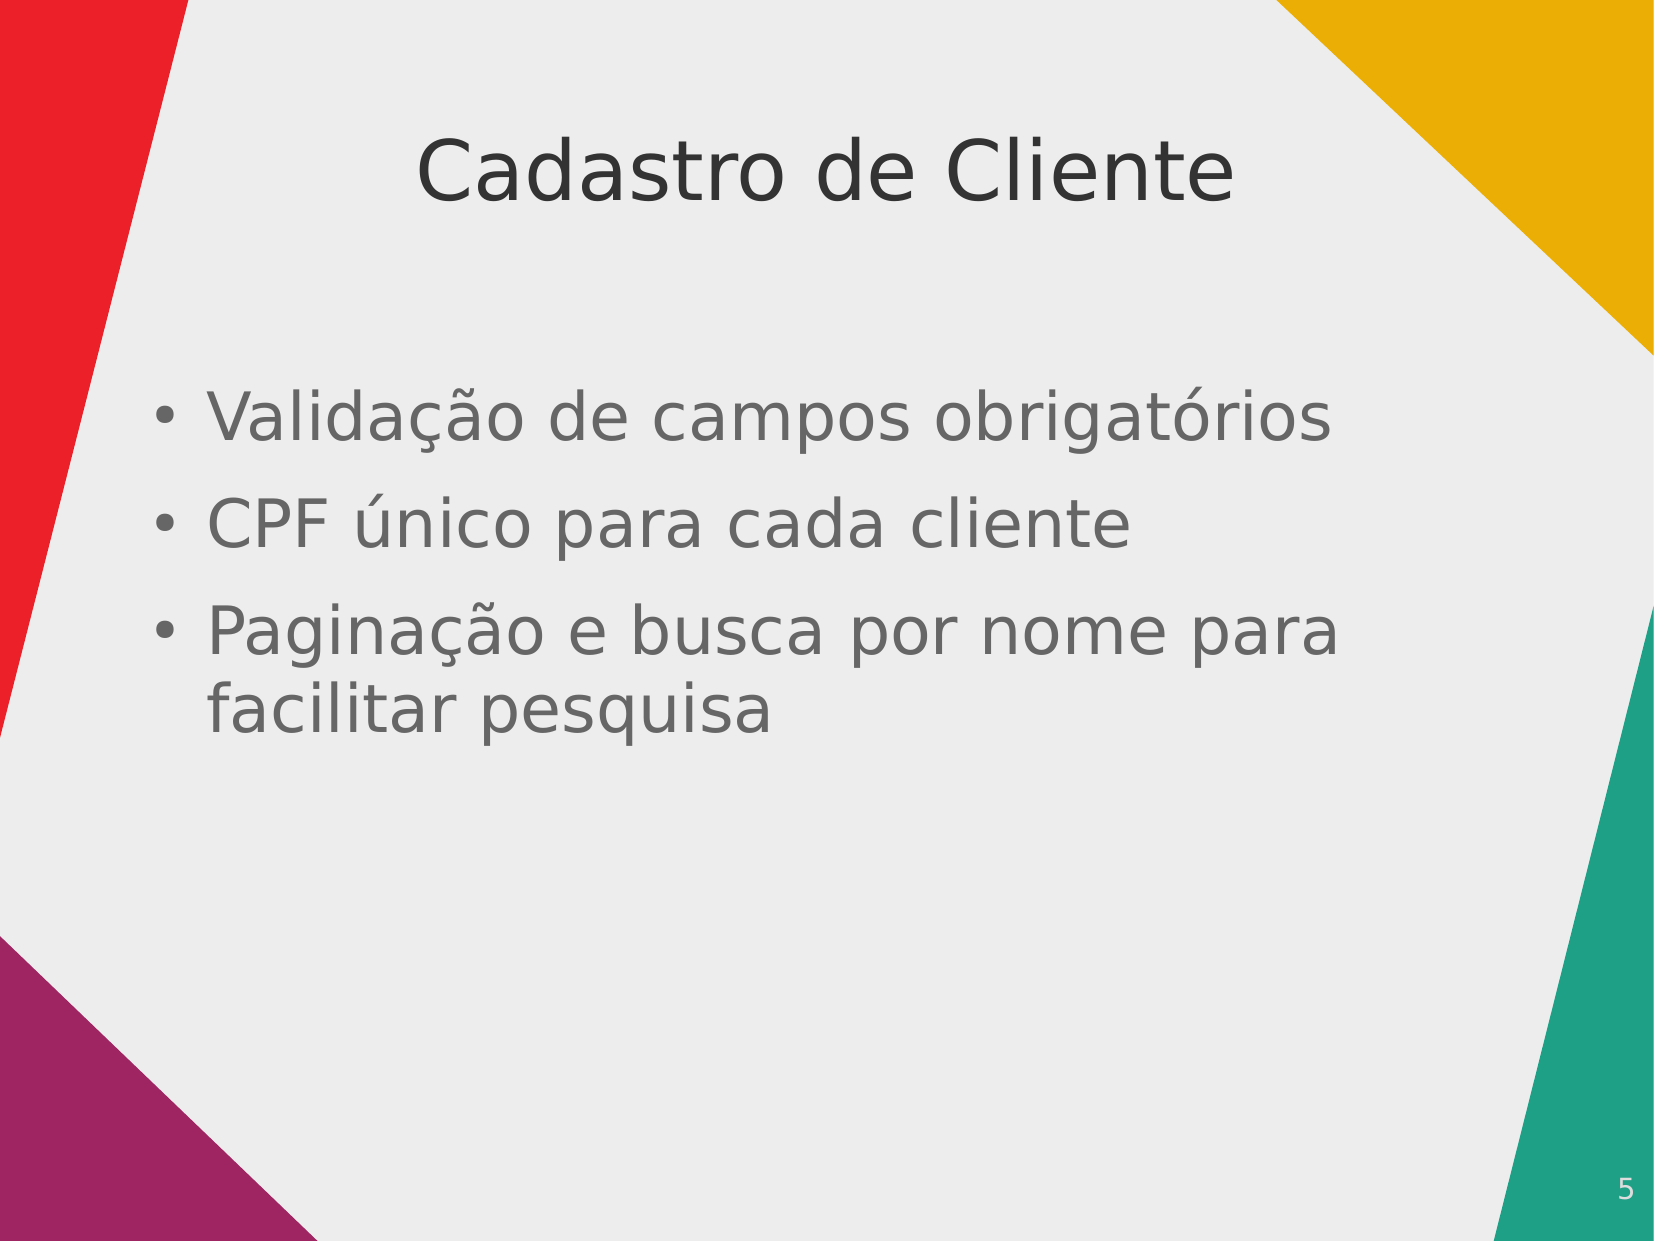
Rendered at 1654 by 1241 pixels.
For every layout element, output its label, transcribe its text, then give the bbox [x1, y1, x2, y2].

list Validação de campos obrigatórios CPF único para cada cliente Paginação e busca por nome para facilitar pesquisa [135, 377, 1560, 1109]
title Cadastro de Cliente [114, 73, 1539, 271]
